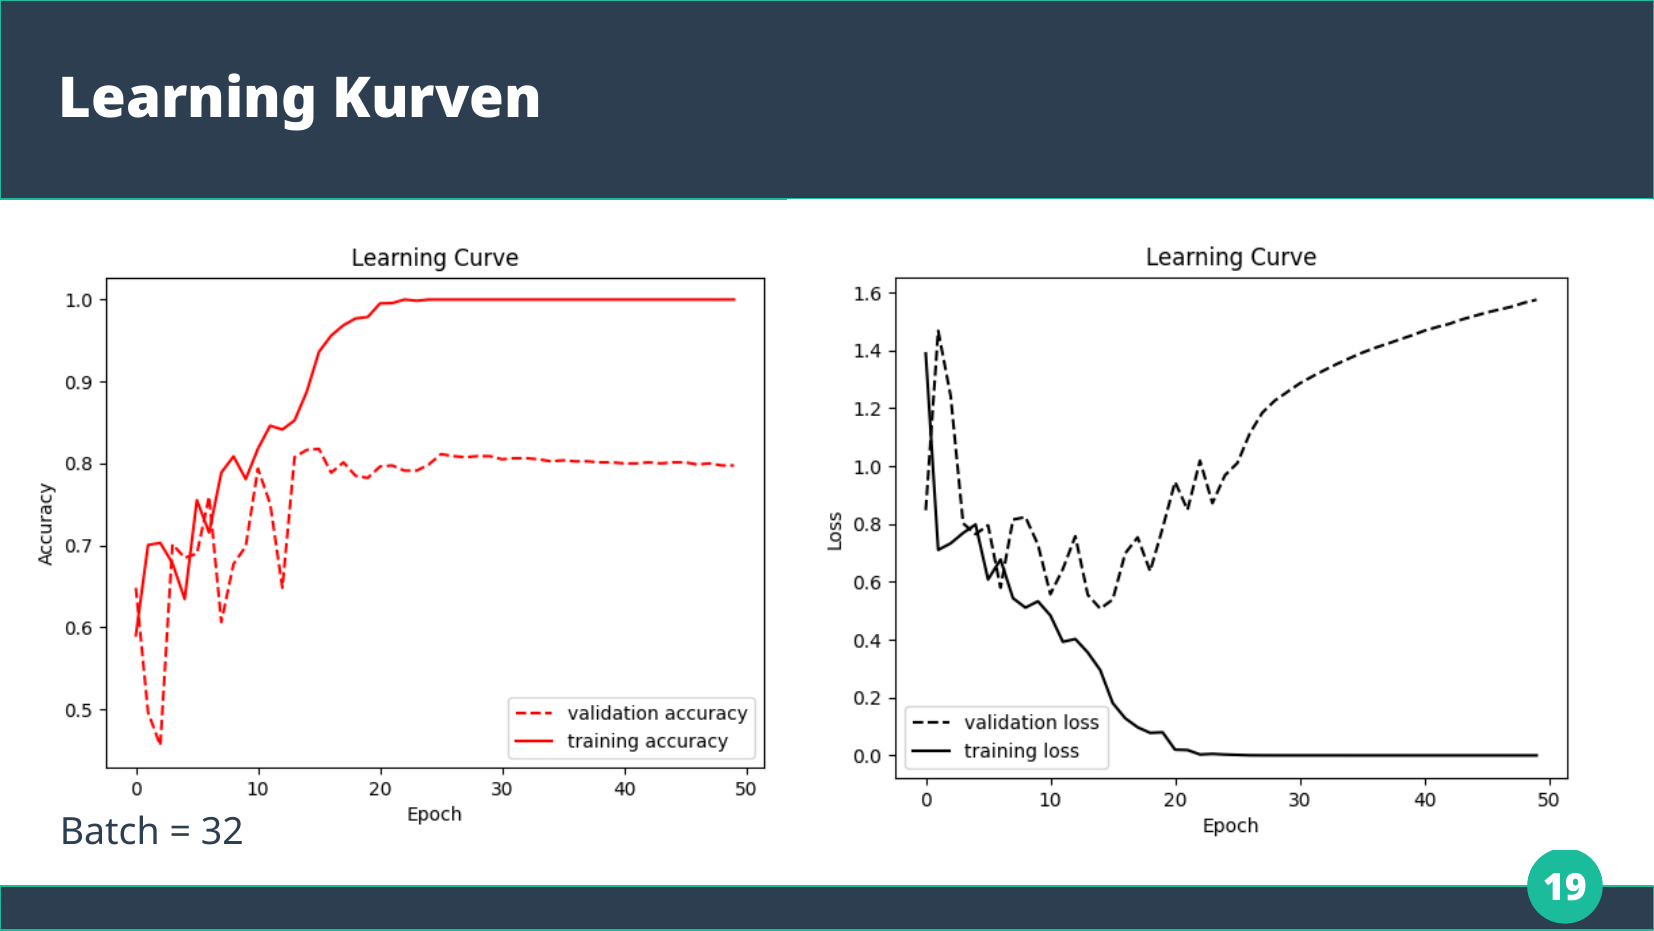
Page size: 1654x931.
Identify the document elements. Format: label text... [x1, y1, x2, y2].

title Learning Kurven [59, 37, 1595, 156]
text_box Batch = 32 [4, 796, 301, 863]
picture [0, 199, 1654, 850]
